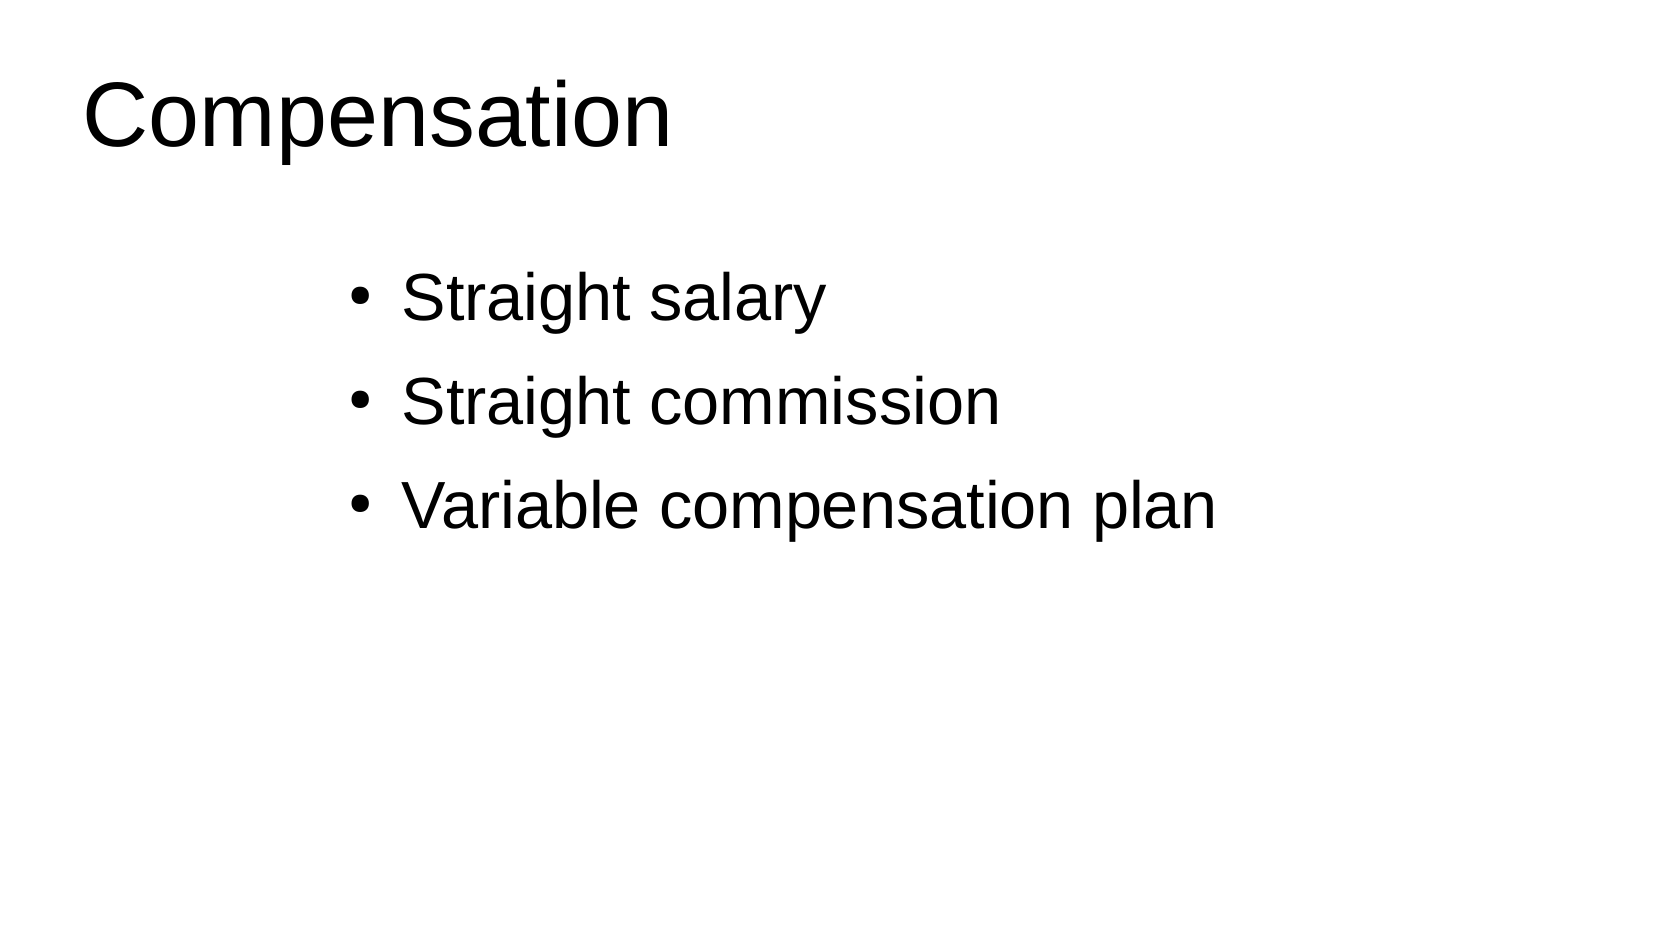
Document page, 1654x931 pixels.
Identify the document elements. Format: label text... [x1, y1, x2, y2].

list Straight salary Straight commission Variable compensation plan [330, 259, 1571, 758]
title Compensation [82, 37, 1571, 193]
